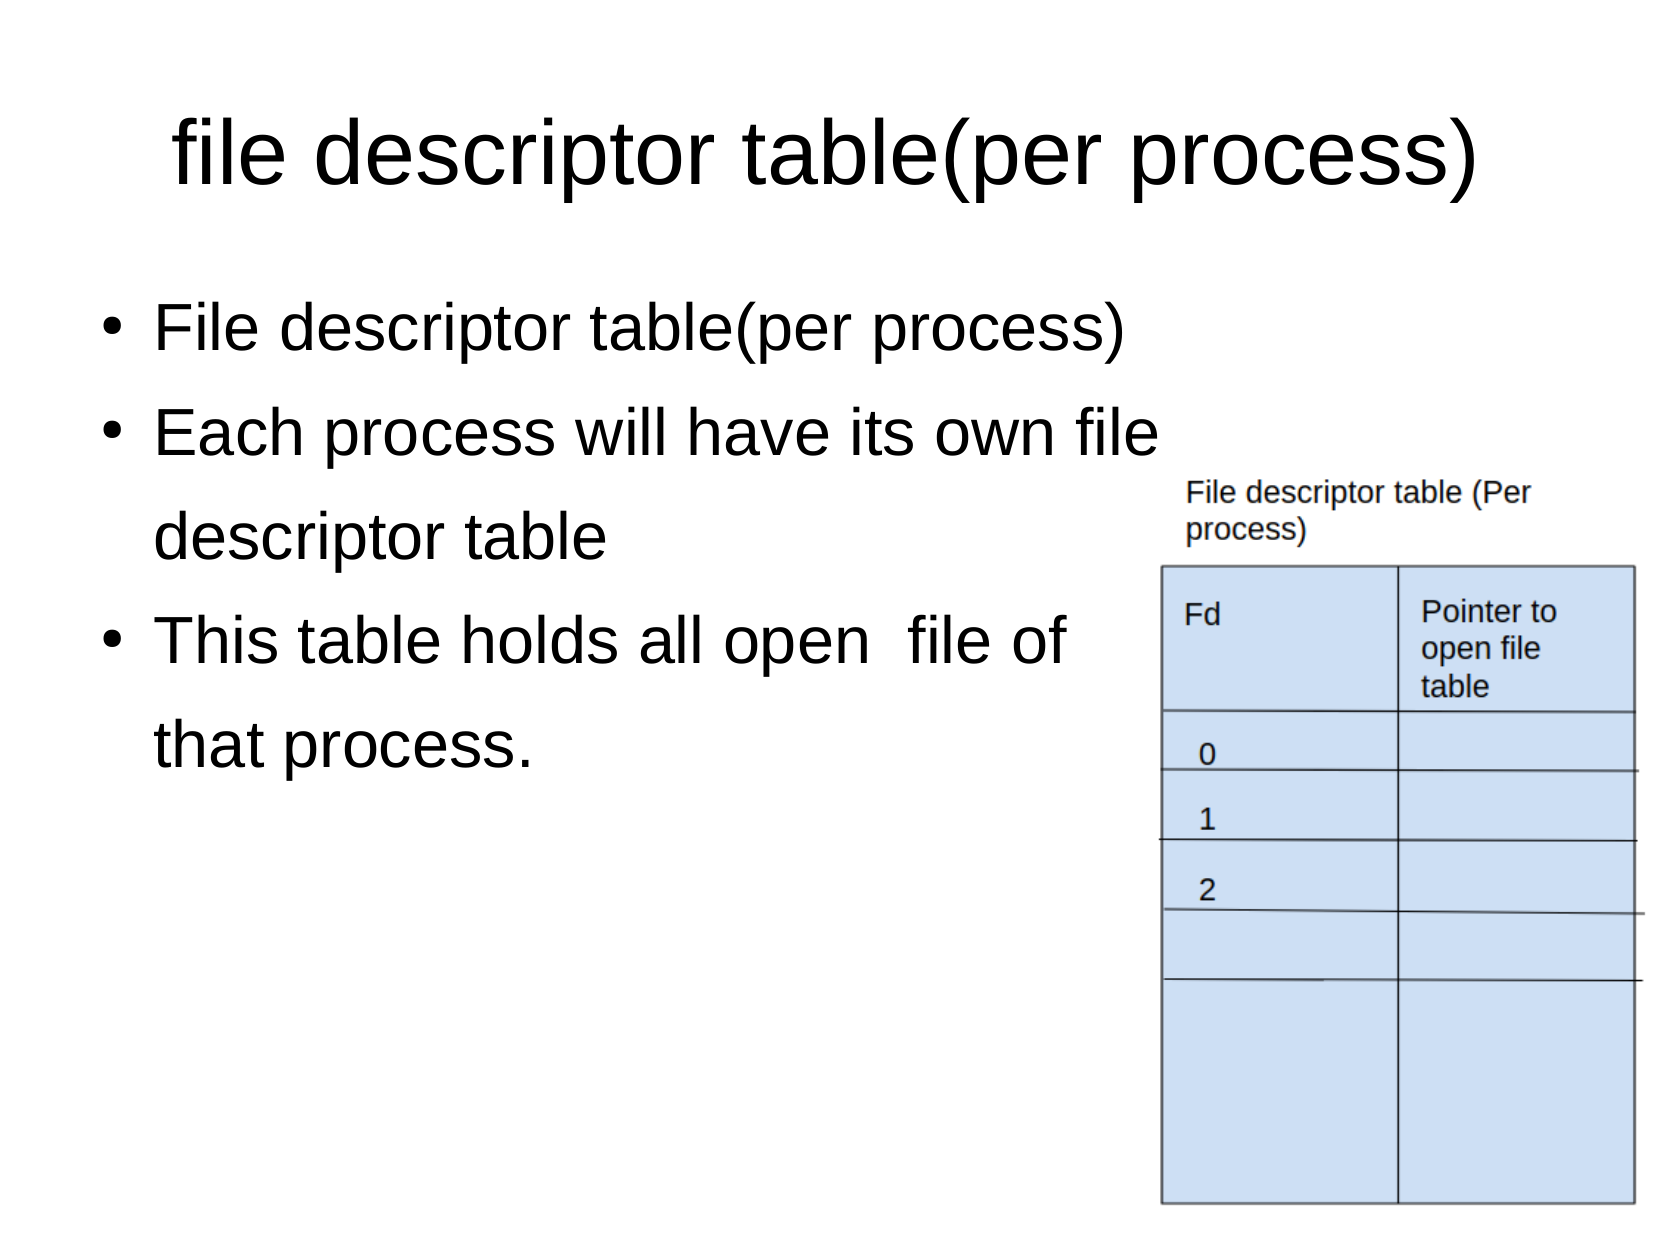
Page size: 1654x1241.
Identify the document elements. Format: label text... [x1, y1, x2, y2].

title file descriptor table(per process) [82, 49, 1571, 257]
list File descriptor table(per process) Each process will have its own file descriptor table This table holds all open file of that process. [82, 290, 1571, 1010]
picture [1140, 462, 1654, 1217]
